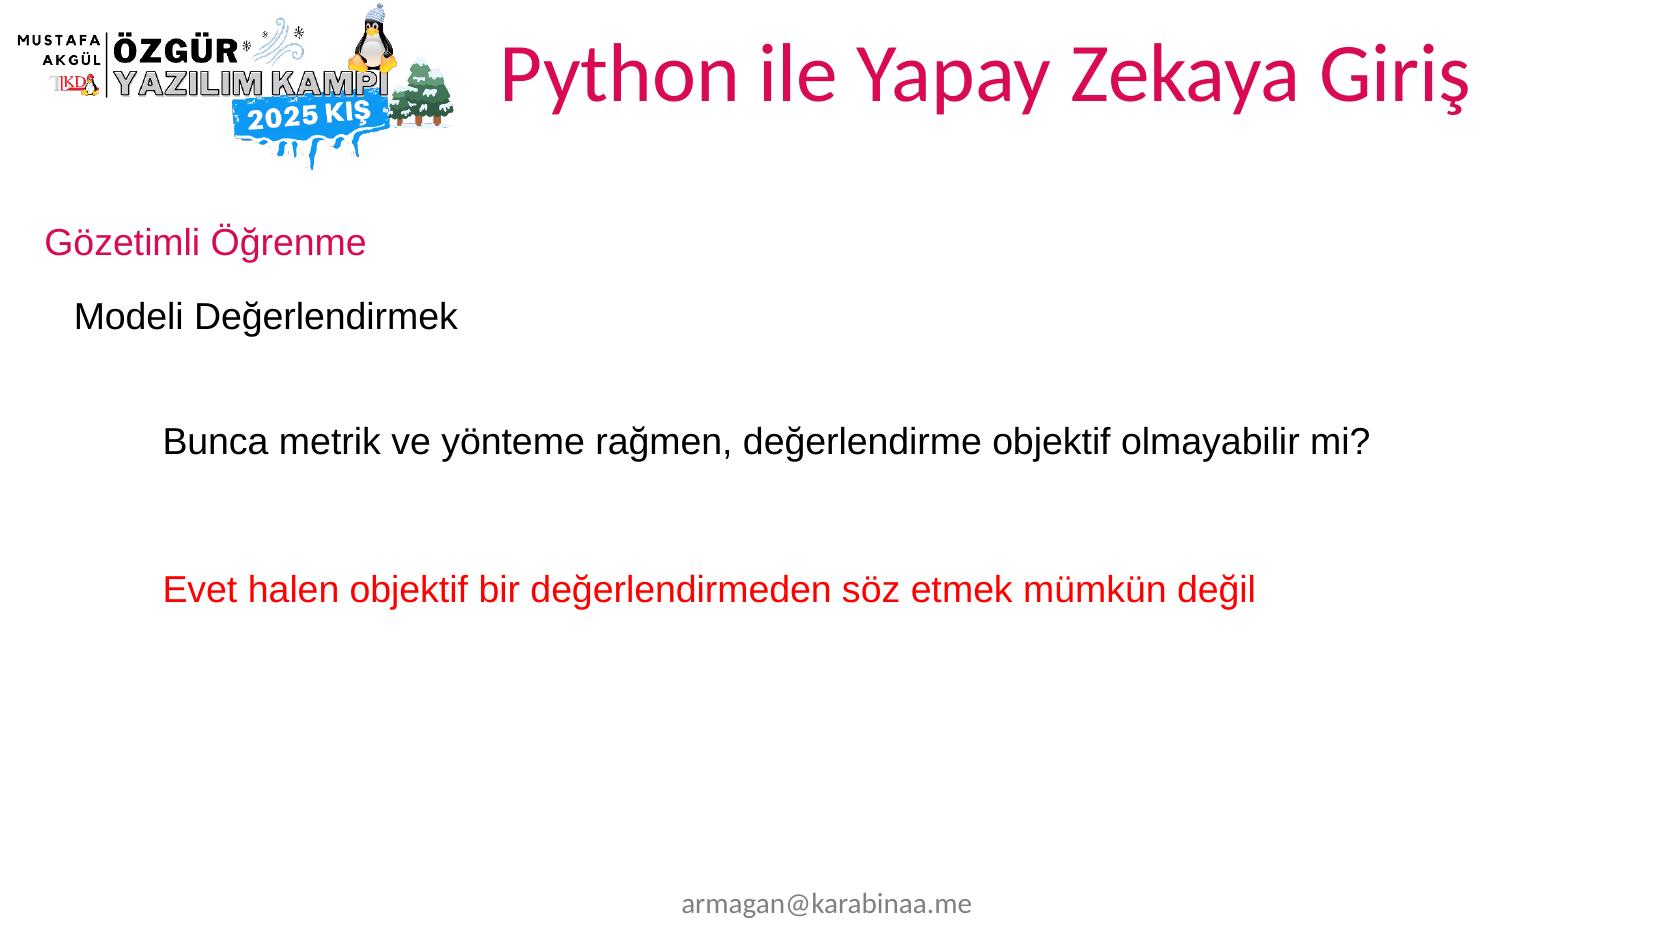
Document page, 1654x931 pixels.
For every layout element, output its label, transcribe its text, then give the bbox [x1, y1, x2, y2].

text_box Bunca metrik ve yönteme rağmen, değerlendirme objektif olmayabilir mi? [147, 413, 1477, 502]
text_box Python ile Yapay Zekaya Giriş [484, 10, 1654, 126]
text_box Modeli Değerlendirmek [59, 288, 1241, 387]
text_box Evet halen objektif bir değerlendirmeden söz etmek mümkün değil [147, 561, 1477, 650]
picture [0, 0, 463, 177]
text_box armagan@karabinaa.me [0, 877, 1654, 928]
text_box Gözetimli Öğrenme [29, 213, 854, 271]
